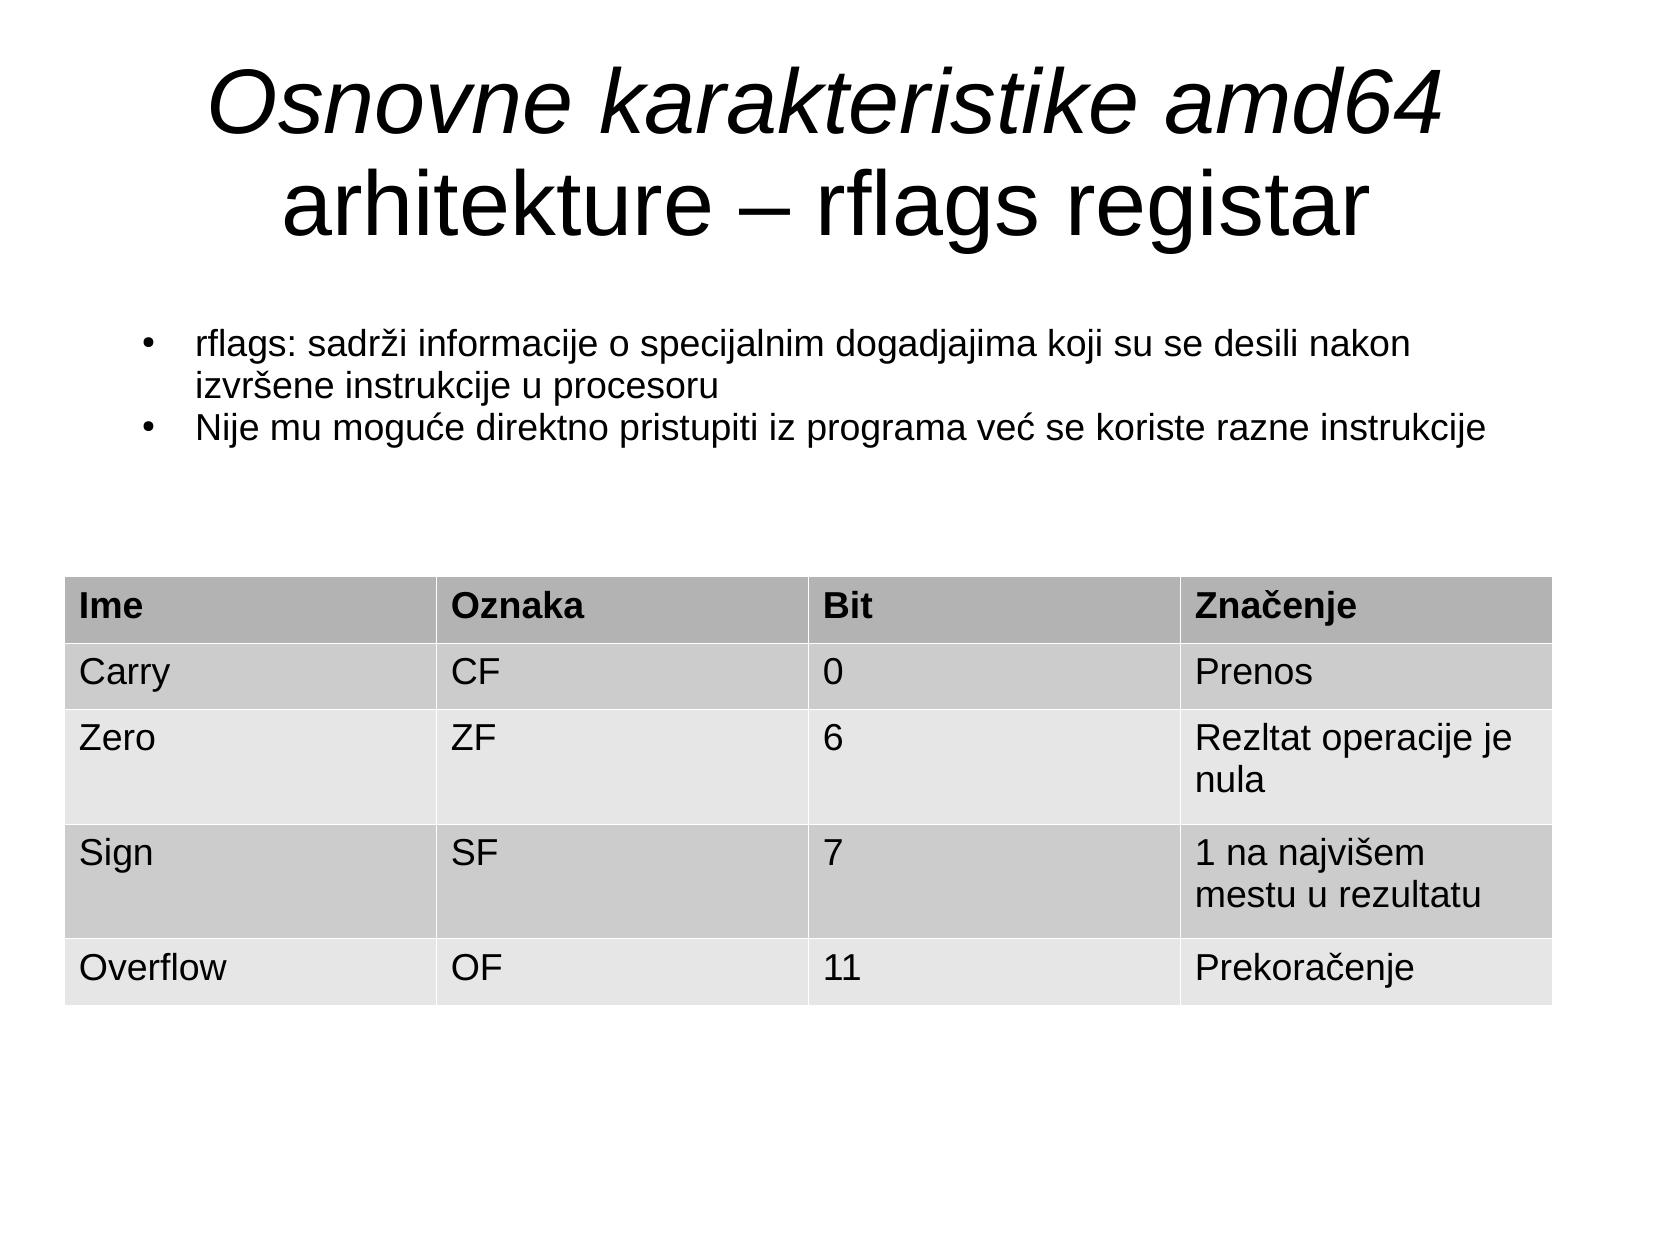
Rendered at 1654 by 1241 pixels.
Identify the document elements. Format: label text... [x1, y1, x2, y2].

table_cell SF [437, 825, 808, 938]
table_cell CF [437, 644, 808, 709]
table_cell OF [437, 939, 808, 1005]
table_cell Rezltat operacije je nula [1181, 710, 1552, 824]
table_cell 6 [809, 710, 1180, 824]
table_cell Prenos [1181, 644, 1552, 709]
text_box rflags: sadrži informacije o specijalnim dogadjajima koji su se desili nakon izvršene instrukcije u procesoru Nije mu moguće direktno pristupiti iz programa već se koriste razne instrukcije [109, 315, 1546, 642]
table_cell 1 na najvišem mestu u rezultatu [1181, 825, 1552, 938]
table_cell ZF [437, 710, 808, 824]
table_cell Overflow [65, 939, 436, 1005]
table_cell Prekoračenje [1181, 939, 1552, 1005]
table_header Značenje [1181, 577, 1552, 643]
table_cell Zero [65, 710, 436, 824]
table_cell Carry [65, 644, 436, 709]
table_cell Sign [65, 825, 436, 938]
table_header Ime [65, 577, 436, 643]
table_cell 0 [809, 644, 1180, 709]
table_cell 11 [809, 939, 1180, 1005]
table_cell 7 [809, 825, 1180, 938]
title Osnovne karakteristike amd64 arhitekture – rflags registar [82, 49, 1571, 257]
